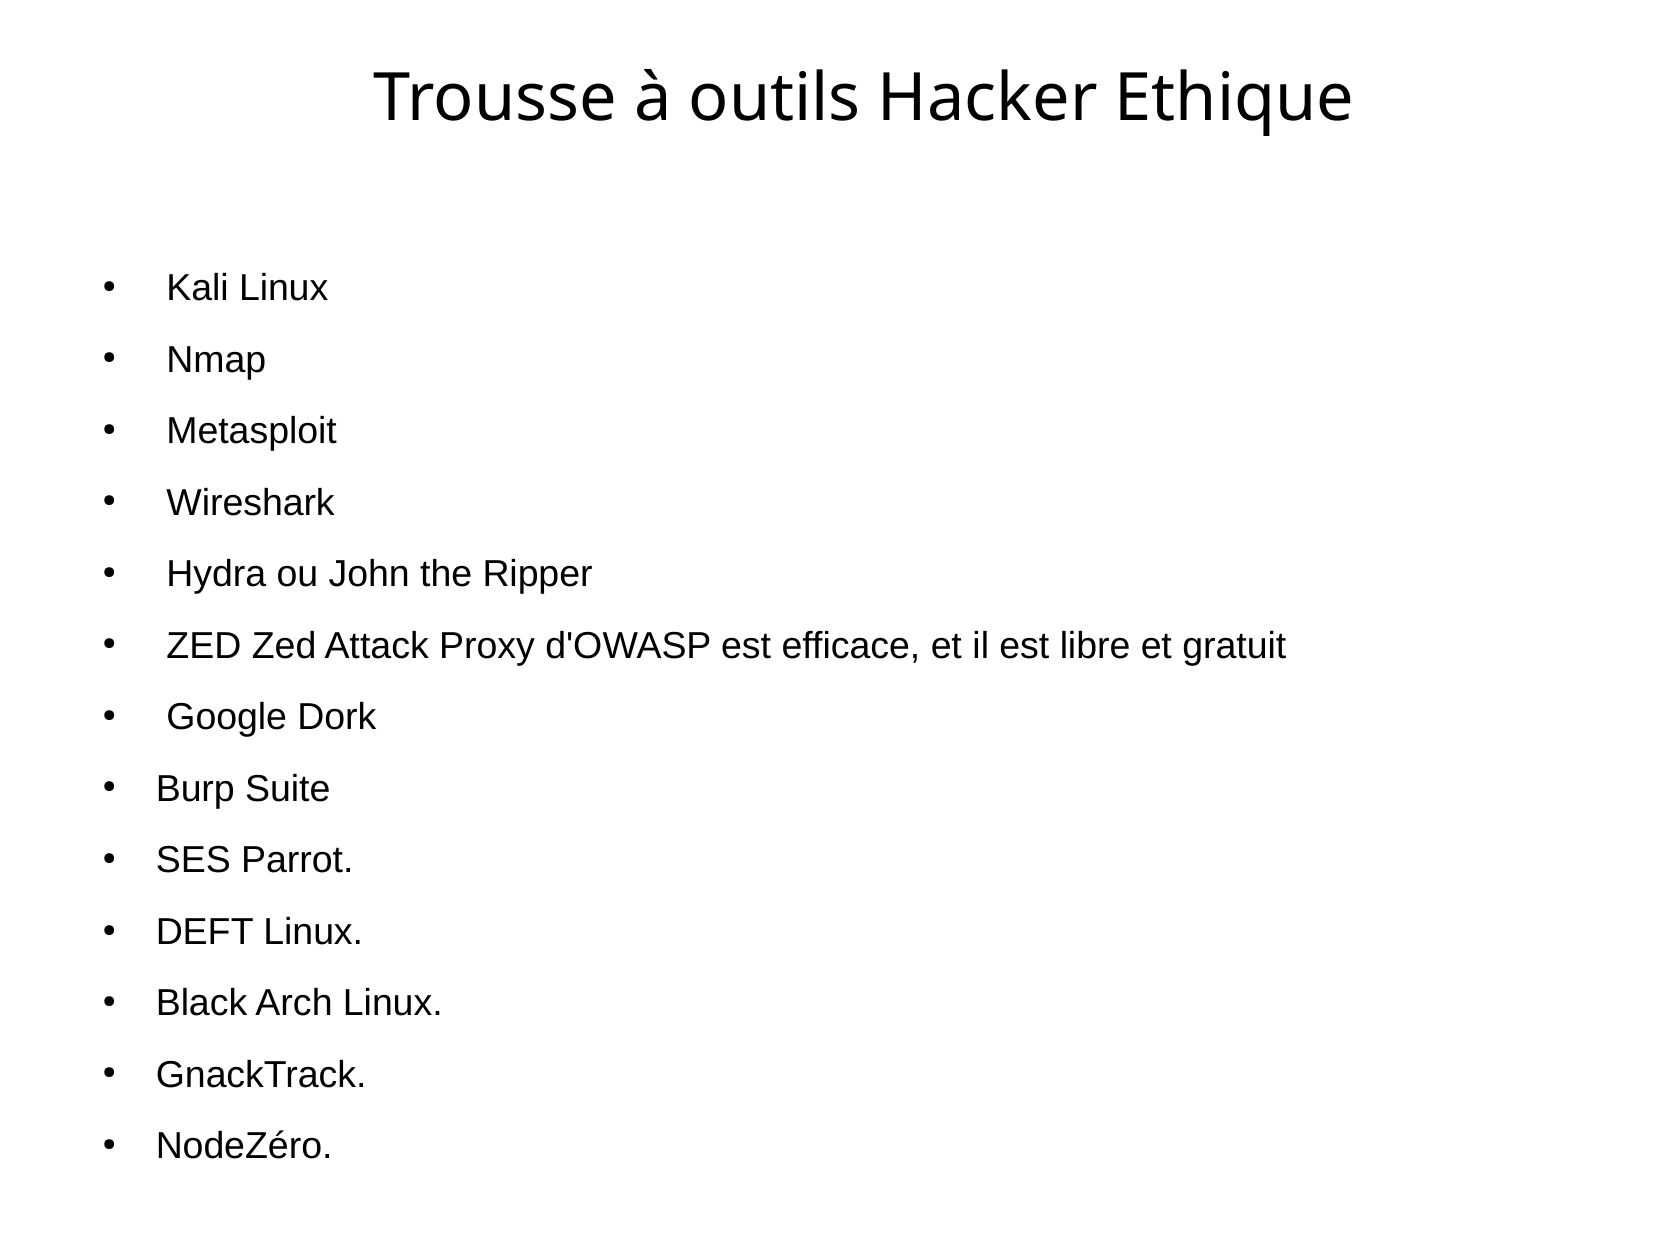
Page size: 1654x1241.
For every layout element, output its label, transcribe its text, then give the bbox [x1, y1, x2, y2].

list Trousse à outils Hacker Ethique Kali Linux Nmap Metasploit Wireshark Hydra ou John the Ripper ZED Zed Attack Proxy d'OWASP est efficace, et il est libre et gratuit Google Dork Burp Suite SES Parrot. DEFT Linux. Black Arch Linux. GnackTrack. NodeZéro. [85, 49, 1574, 1175]
